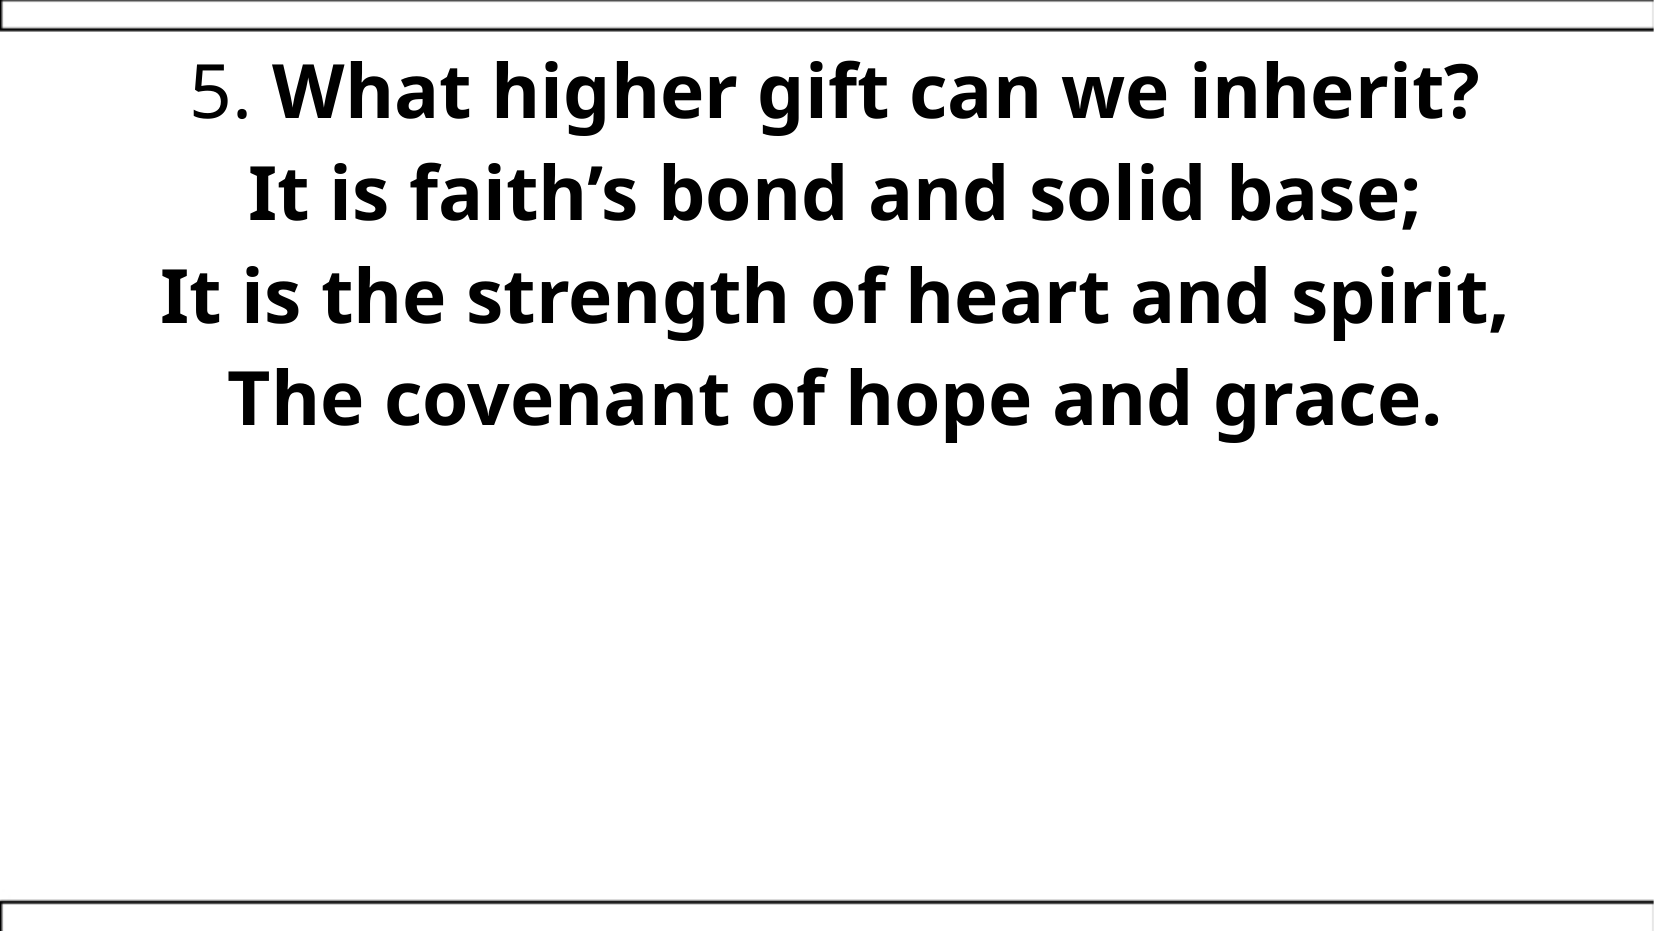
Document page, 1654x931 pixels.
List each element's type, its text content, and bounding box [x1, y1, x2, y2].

picture [0, 0, 1654, 931]
text_box 5. What higher gift can we inherit? It is faith’s bond and solid base; It is the strength of heart and spirit, The covenant of hope and grace. [106, 30, 1547, 451]
